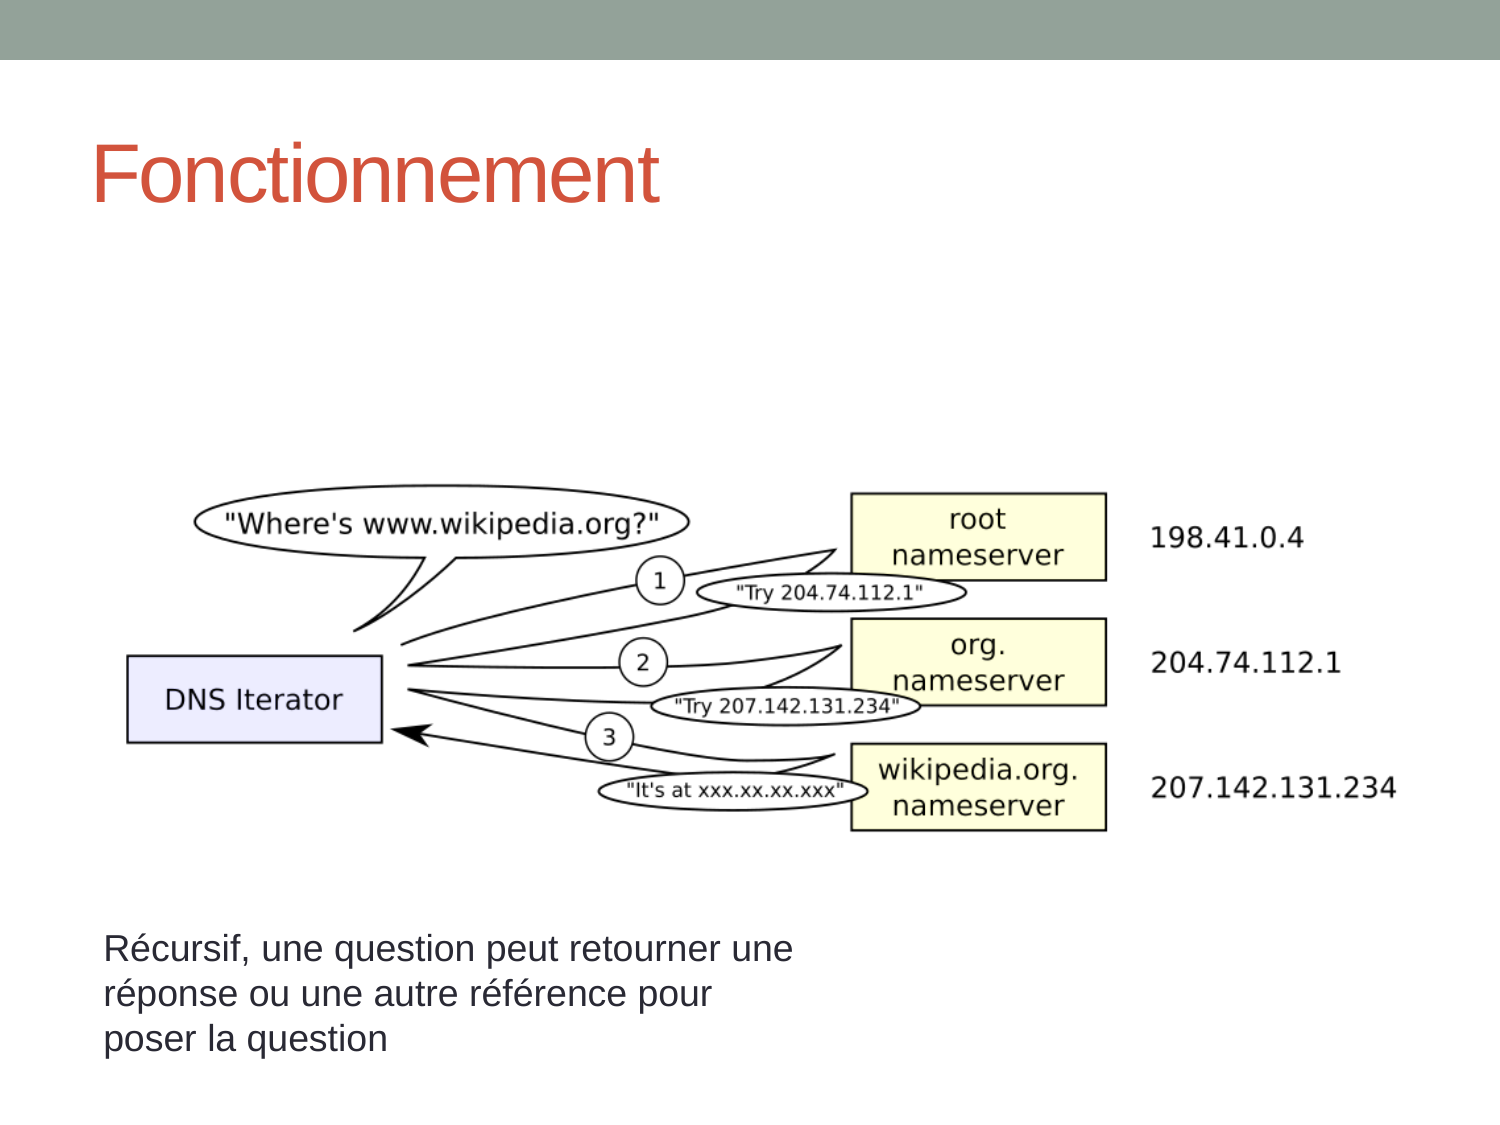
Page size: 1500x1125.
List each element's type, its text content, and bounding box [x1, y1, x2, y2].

picture [75, 422, 1425, 903]
title Fonctionnement [75, 87, 1425, 250]
text_box Récursif, une question peut retourner une réponse ou une autre référence pour poser la question [88, 916, 809, 1067]
